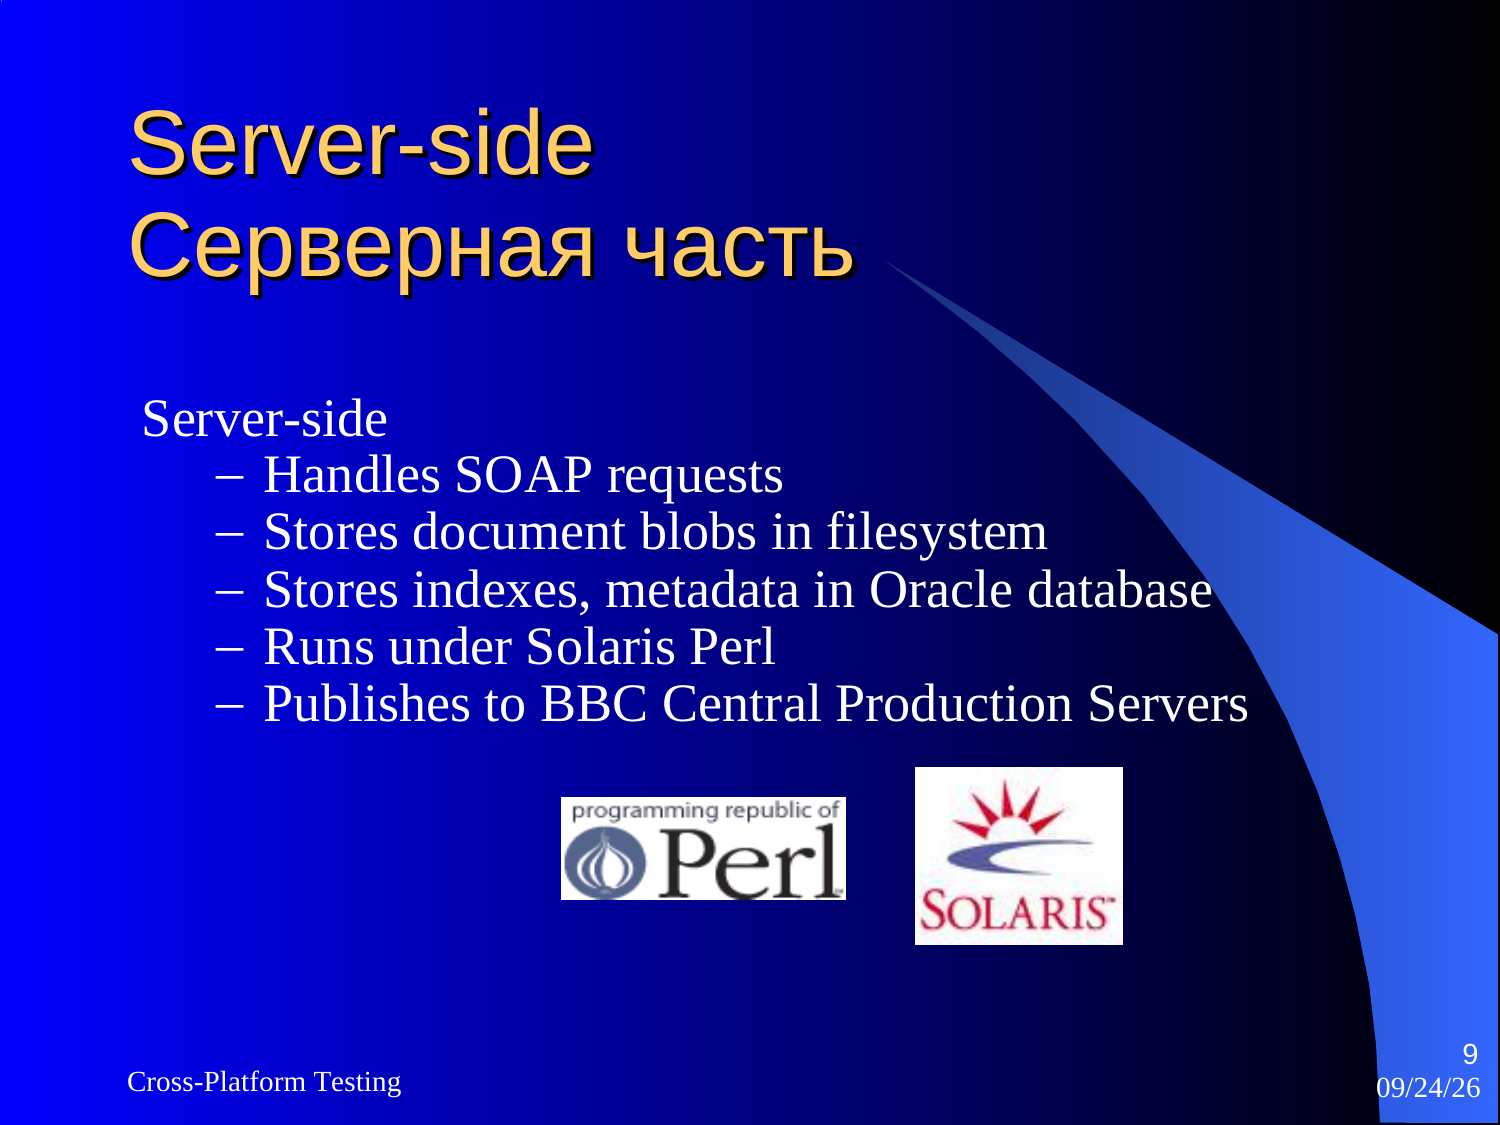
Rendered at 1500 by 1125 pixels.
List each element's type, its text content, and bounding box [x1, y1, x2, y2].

list Server-side Handles SOAP requests Stores document blobs in filesystem Stores indexes, metadata in Oracle database Runs under Solaris Perl Publishes to BBC Central Production Servers [111, 324, 1387, 1001]
picture [915, 767, 1123, 945]
picture [561, 797, 846, 900]
title Server-side Серверная часть [111, 83, 1438, 304]
